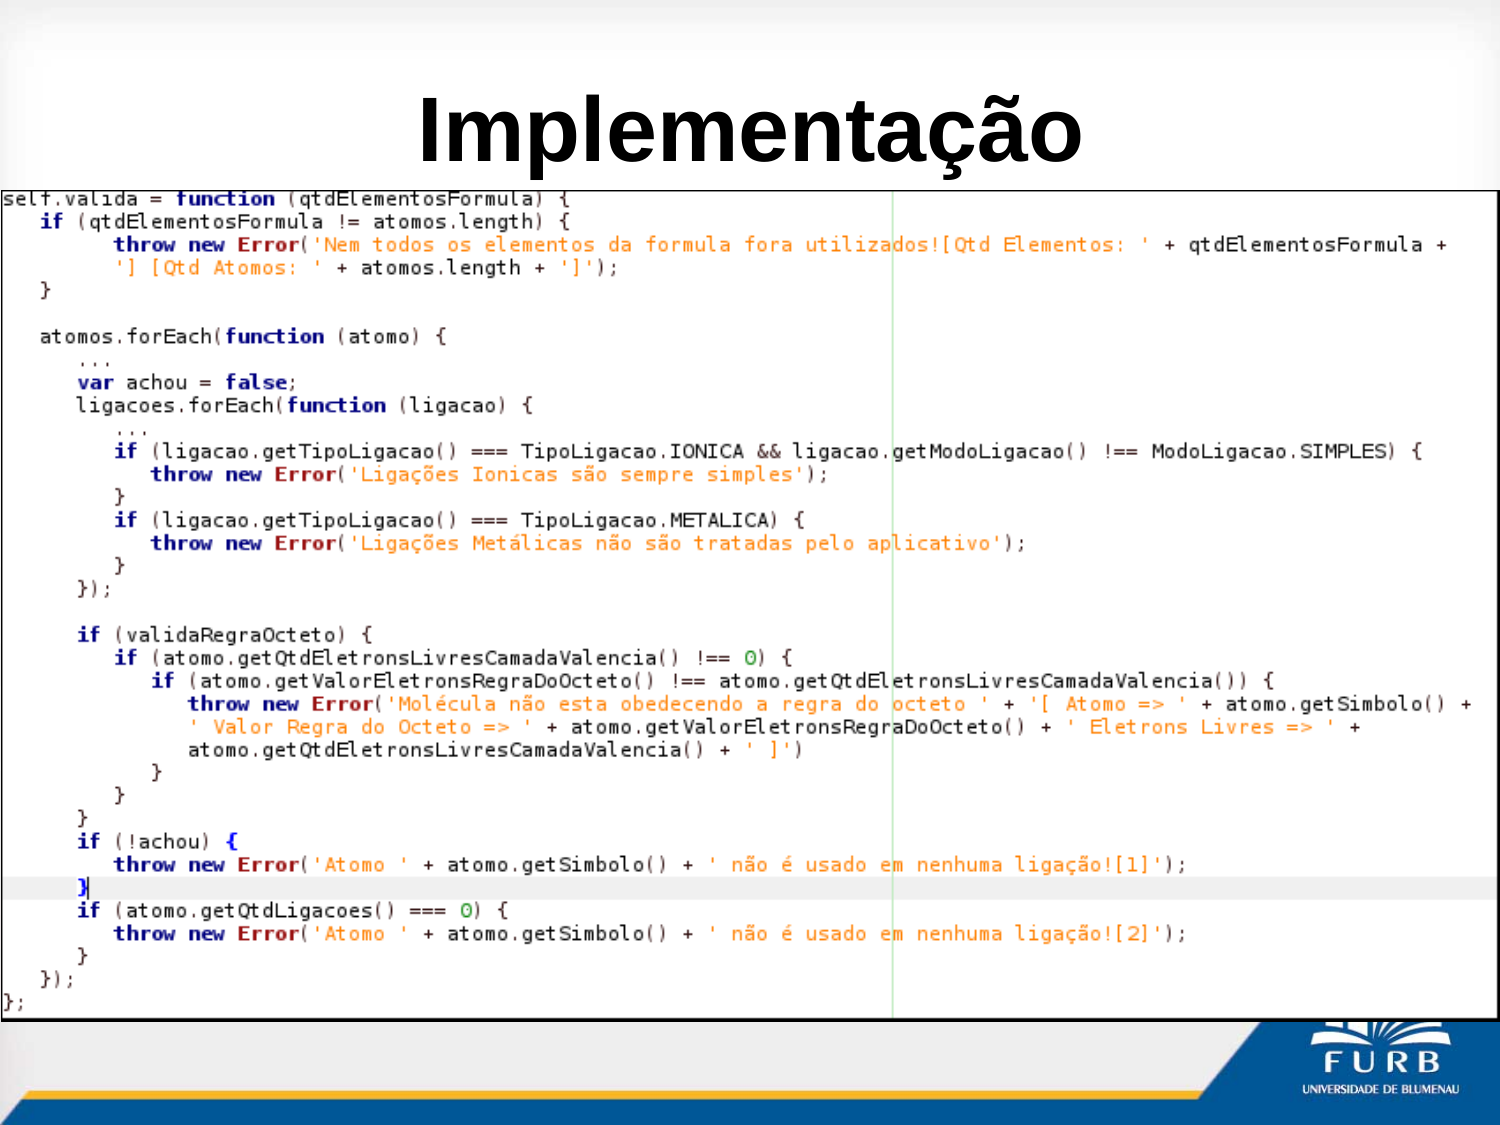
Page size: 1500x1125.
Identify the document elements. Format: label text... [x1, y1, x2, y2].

picture [0, 0, 1500, 1125]
text_box Implementação [76, 30, 1427, 190]
